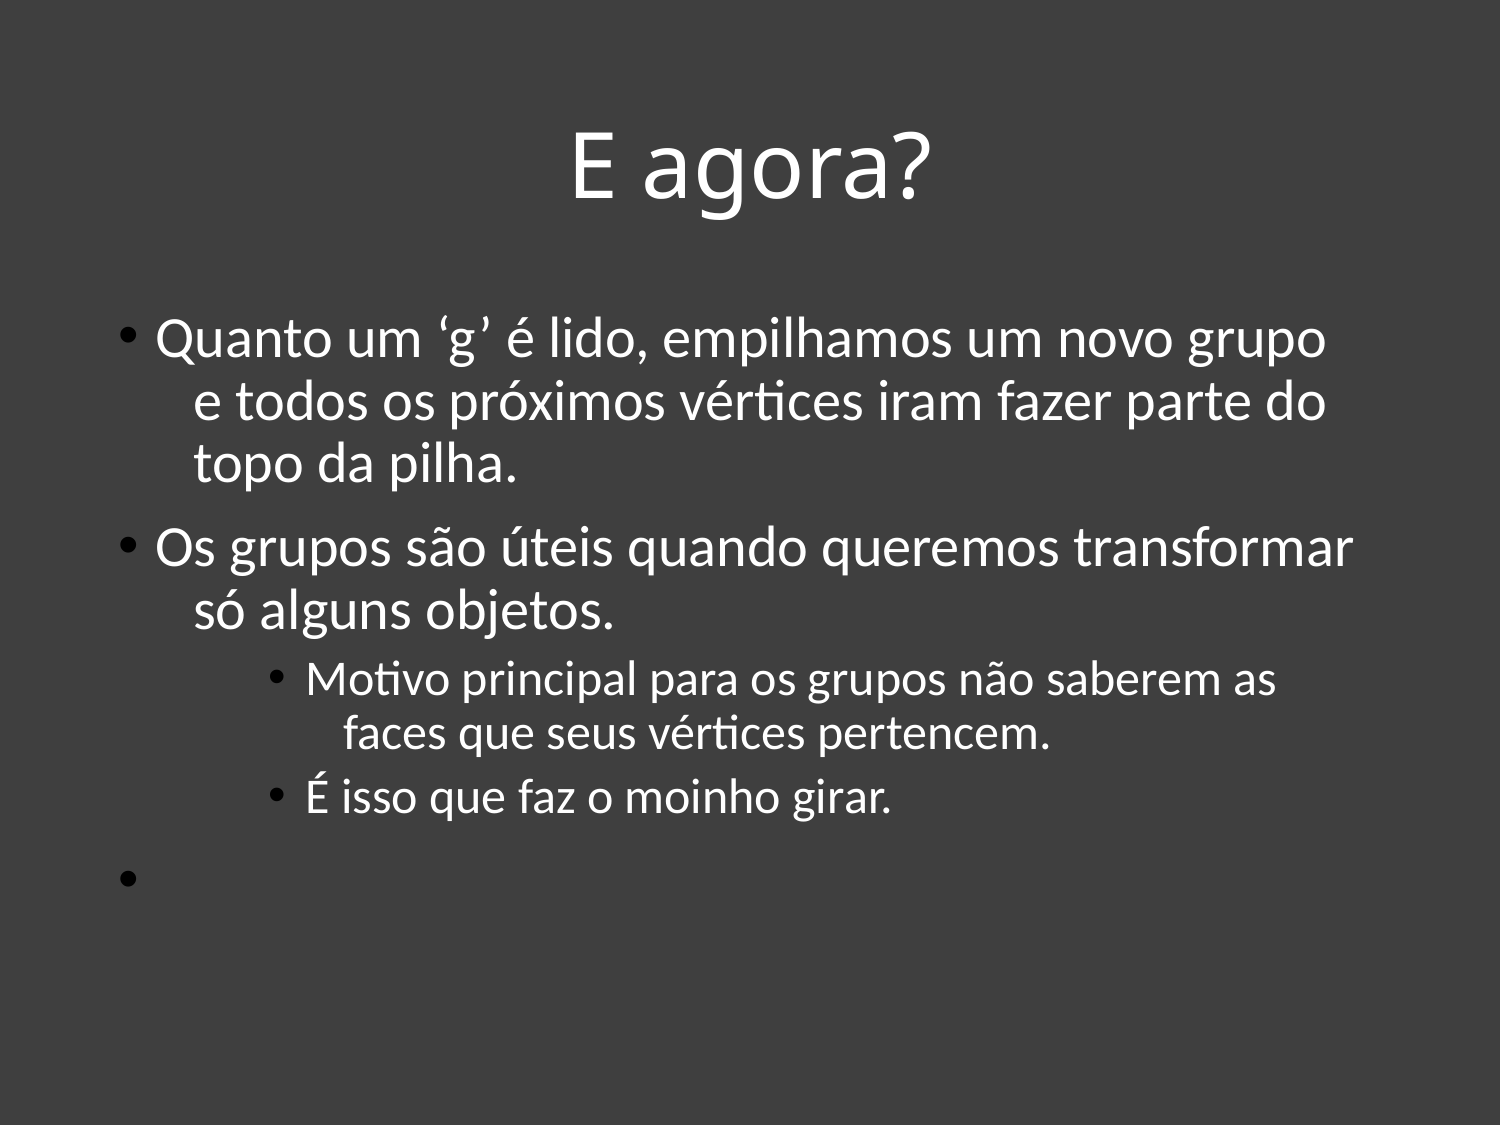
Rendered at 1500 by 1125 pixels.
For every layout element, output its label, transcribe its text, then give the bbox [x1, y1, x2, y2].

title E agora? [103, 59, 1397, 278]
list Quanto um ‘g’ é lido, empilhamos um novo grupo e todos os próximos vértices iram fazer parte do topo da pilha. Os grupos são úteis quando queremos transformar só alguns objetos. Motivo principal para os grupos não saberem as faces que seus vértices pertencem. É isso que faz o moinho girar. [103, 299, 1397, 1014]
